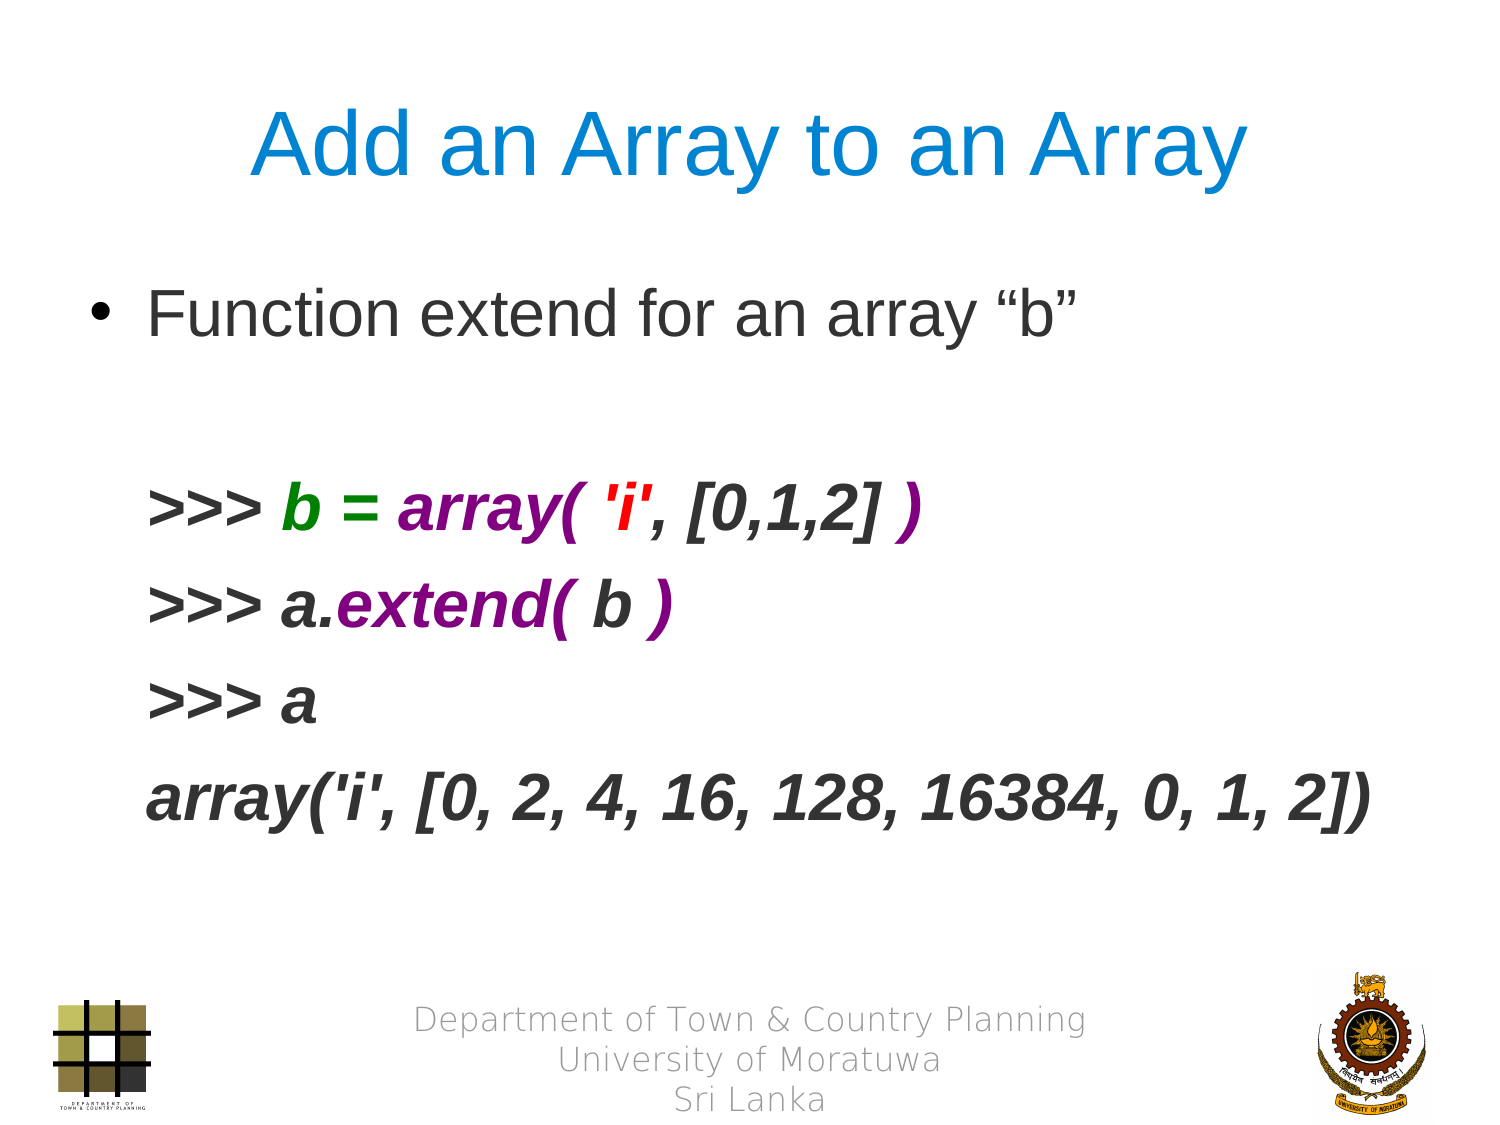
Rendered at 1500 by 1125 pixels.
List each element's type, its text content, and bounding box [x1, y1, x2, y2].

title Add an Array to an Array [75, 45, 1426, 233]
picture [53, 1000, 151, 1110]
list Function extend for an array “b” >>> b = array( 'i', [0,1,2] ) >>> a.extend( b ) >>> a array('i', [0, 2, 4, 16, 128, 16384, 0, 1, 2]) [75, 262, 1426, 916]
picture [1312, 966, 1435, 1125]
